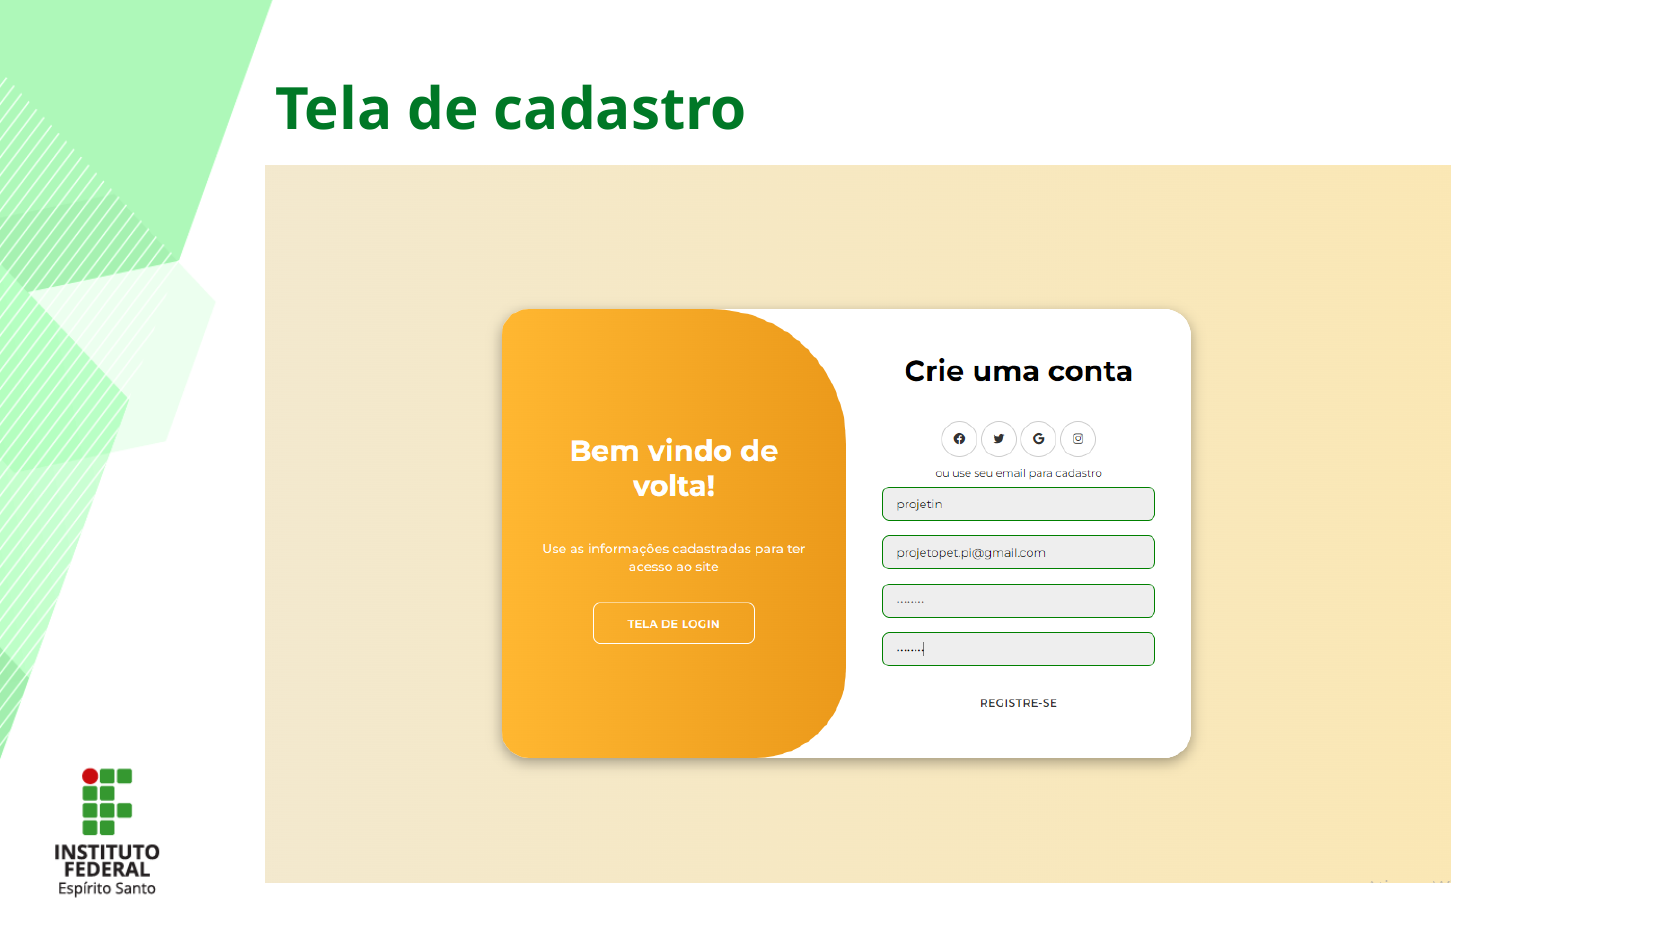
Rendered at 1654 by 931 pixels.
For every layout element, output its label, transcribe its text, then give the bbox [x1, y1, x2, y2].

text_box Tela de cadastro [260, 63, 1492, 149]
picture [0, 0, 1654, 931]
